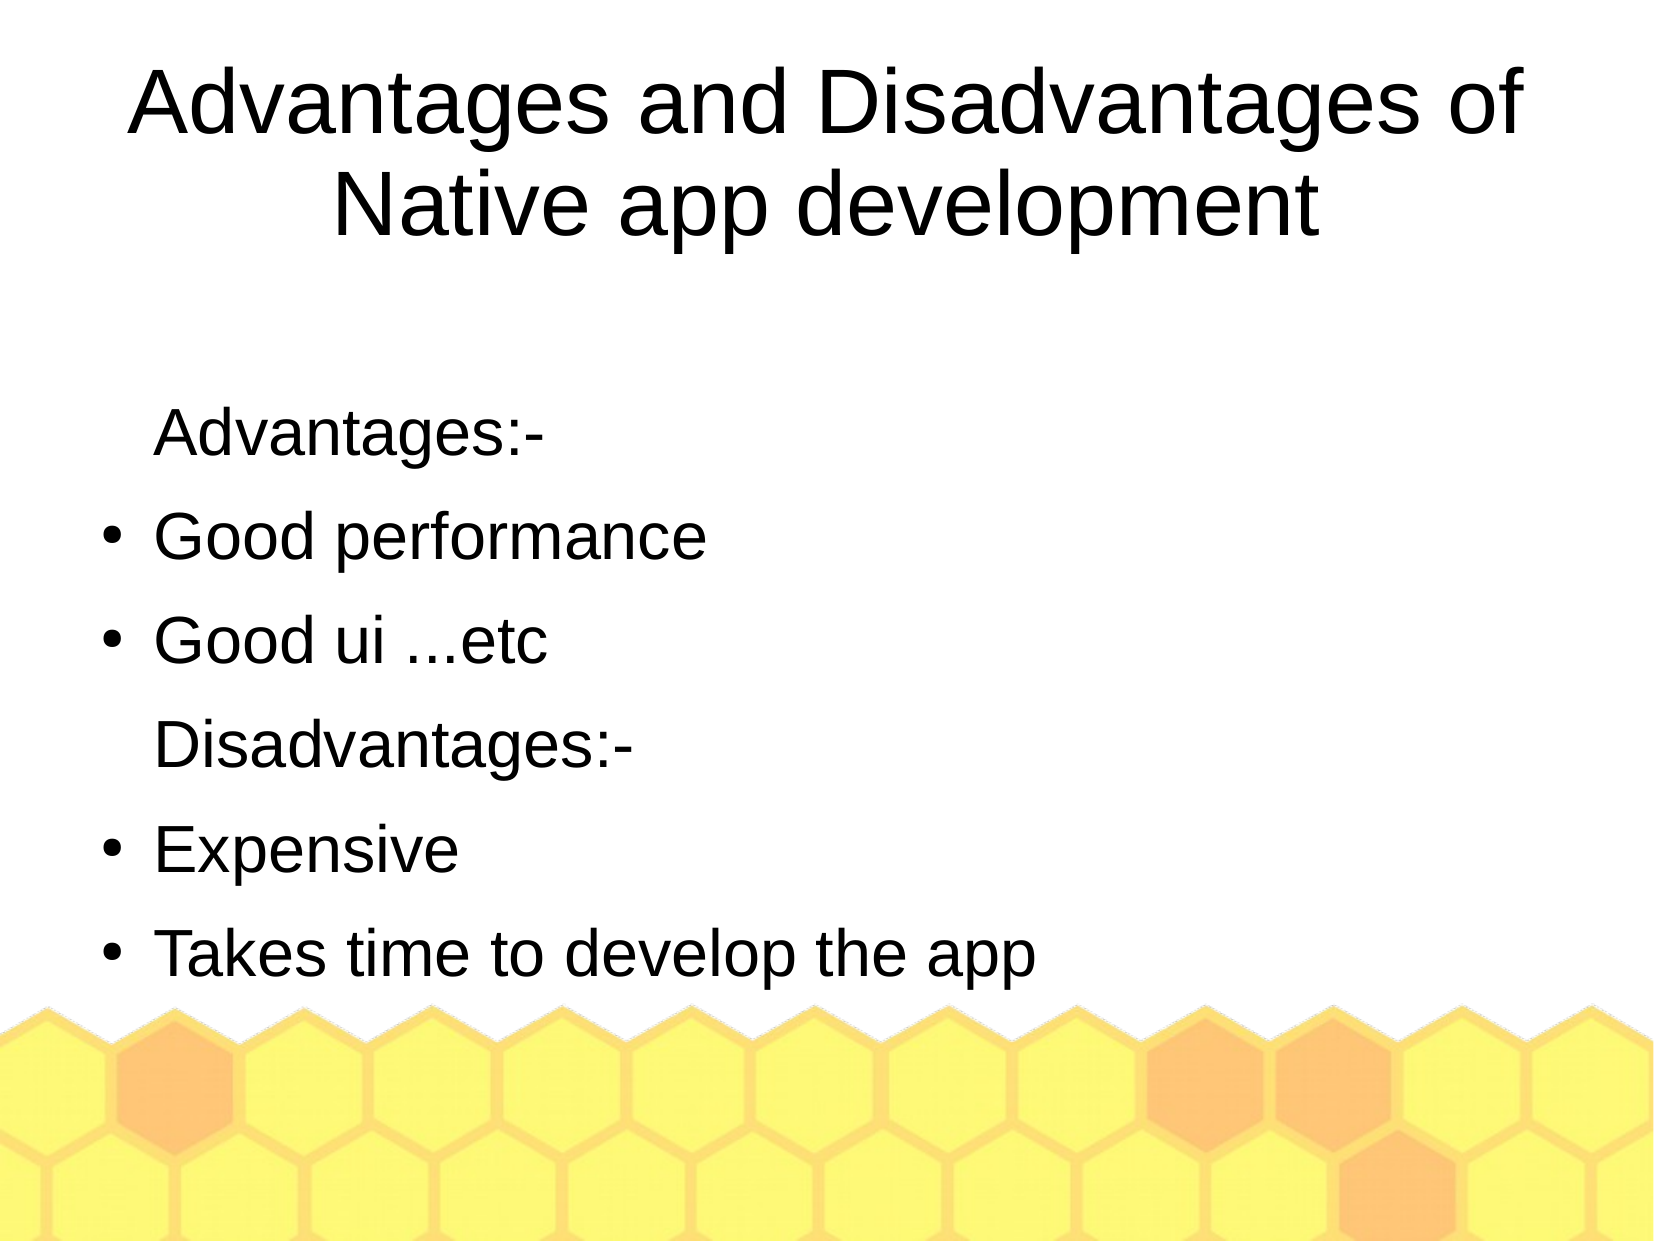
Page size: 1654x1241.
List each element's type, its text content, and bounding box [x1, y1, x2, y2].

list Advantages:- Good performance Good ui ...etc Disadvantages:- Expensive Takes time to develop the app [82, 290, 1571, 1010]
title Advantages and Disadvantages of Native app development [82, 49, 1571, 257]
picture [0, 1001, 1654, 1241]
